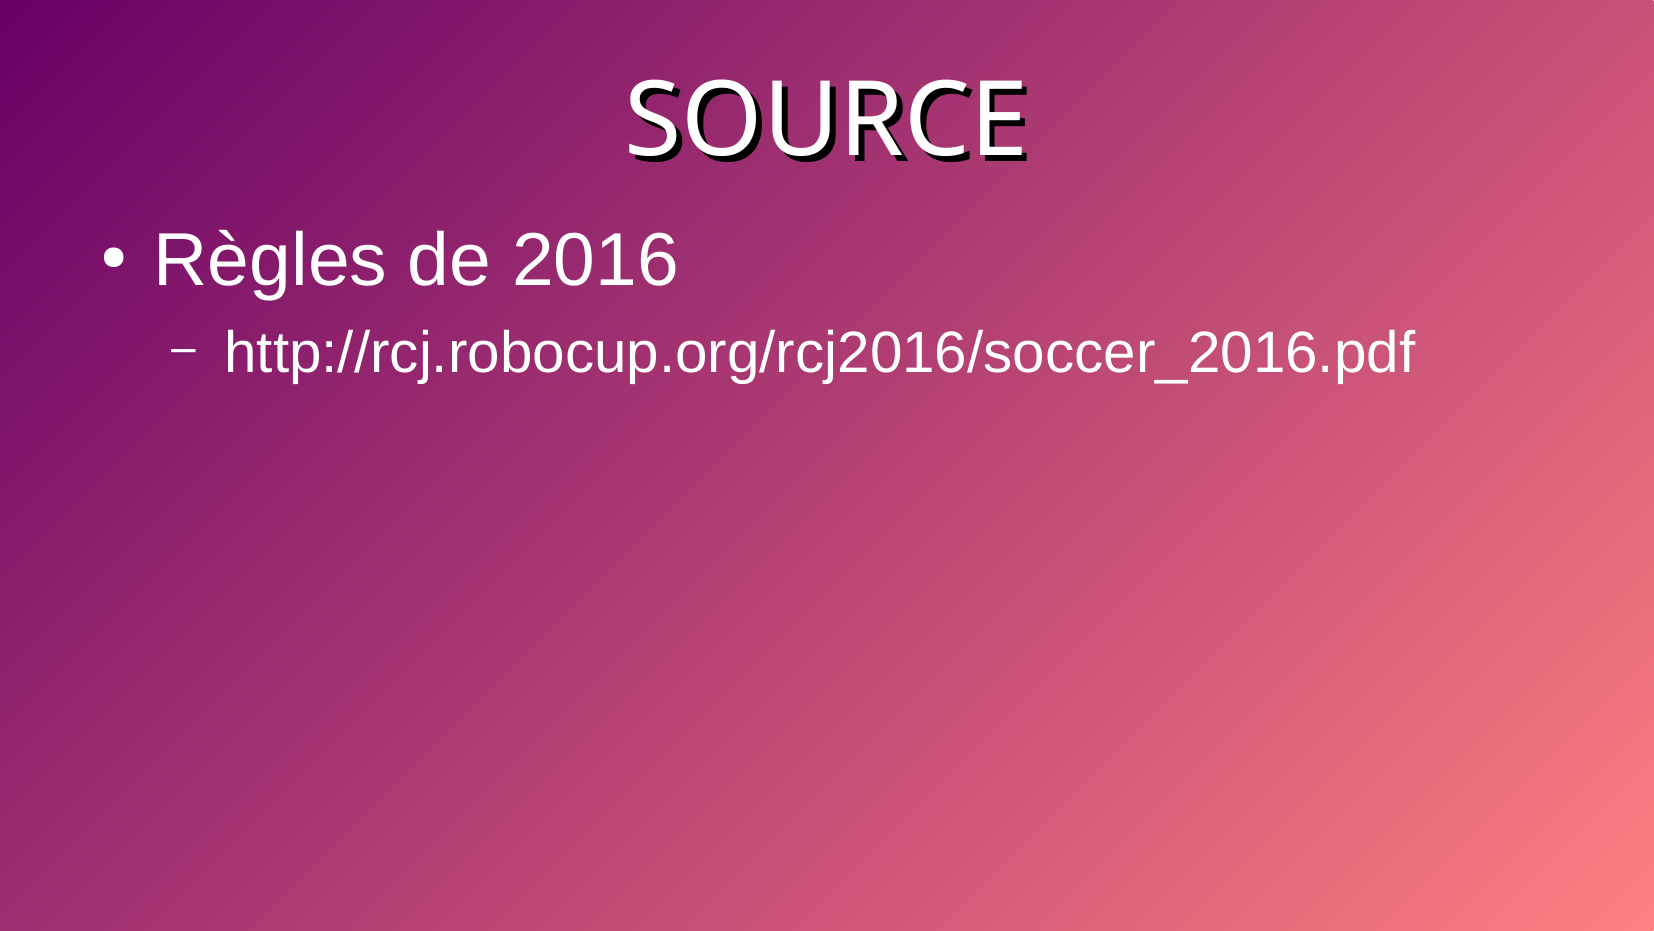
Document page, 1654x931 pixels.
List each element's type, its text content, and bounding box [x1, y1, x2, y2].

list Règles de 2016 http://rcj.robocup.org/rcj2016/soccer_2016.pdf [82, 217, 1571, 758]
title SOURCE [82, 37, 1571, 193]
